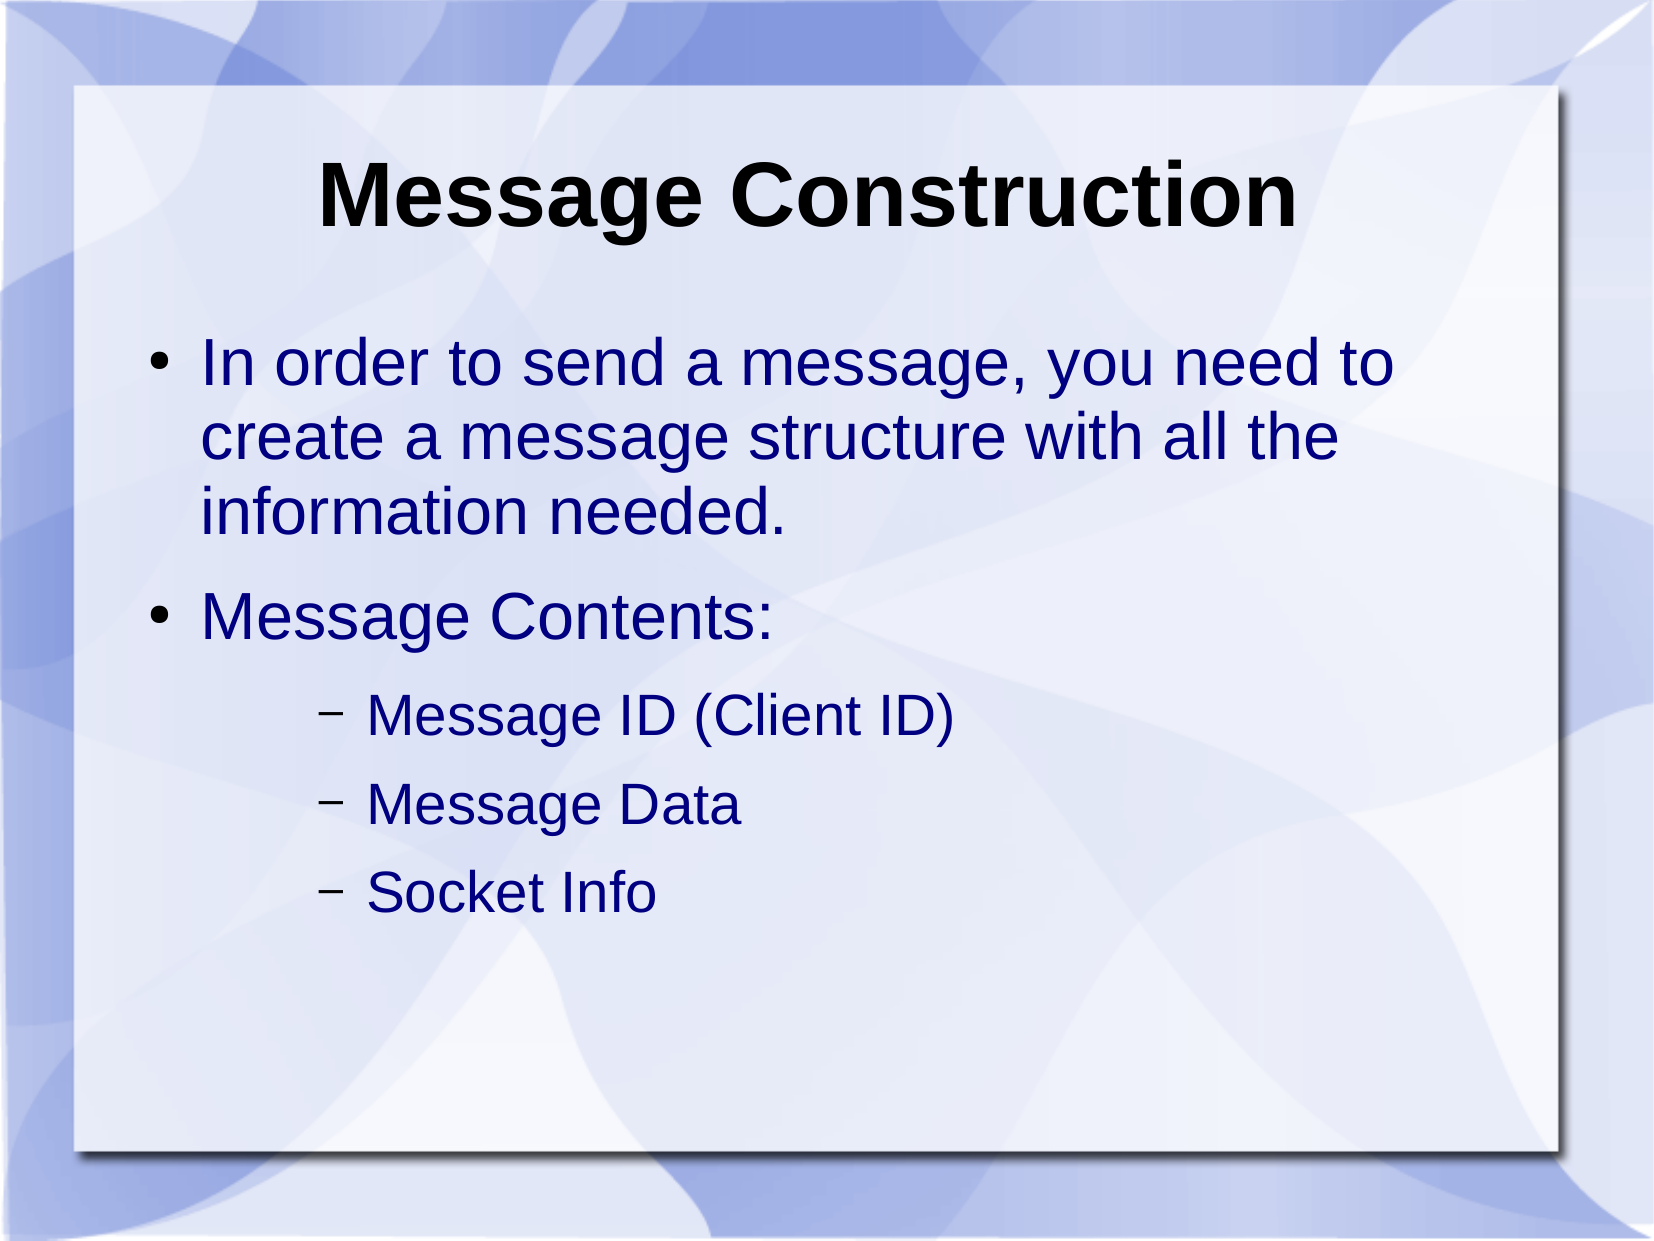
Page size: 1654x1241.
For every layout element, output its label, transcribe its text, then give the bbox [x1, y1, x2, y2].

list In order to send a message, you need to create a message structure with all the information needed. Message Contents: Message ID (Client ID) Message Data Socket Info [129, 324, 1489, 960]
picture [0, 0, 1654, 1241]
title Message Construction [82, 98, 1536, 291]
